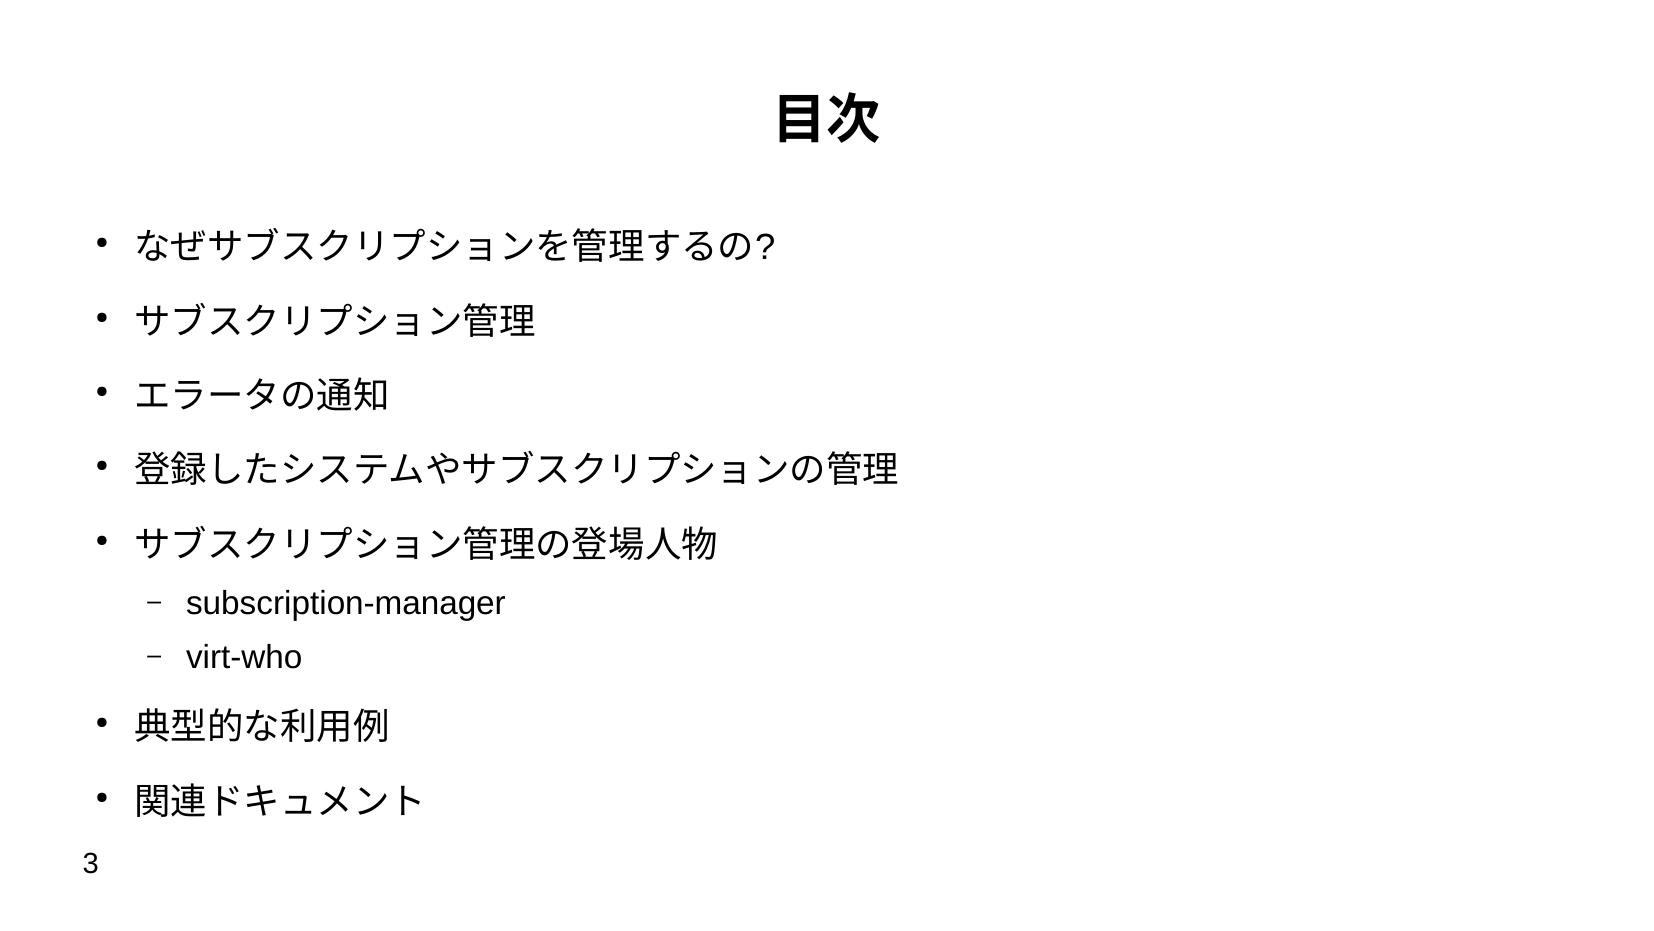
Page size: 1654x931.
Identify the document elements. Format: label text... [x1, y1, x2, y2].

title 目次 [82, 37, 1571, 193]
list なぜサブスクリプションを管理するの? サブスクリプション管理 エラータの通知 登録したシステムやサブスクリプションの管理 サブスクリプション管理の登場人物 subscription-manager virt-who 典型的な利用例 関連ドキュメント [82, 217, 1196, 827]
